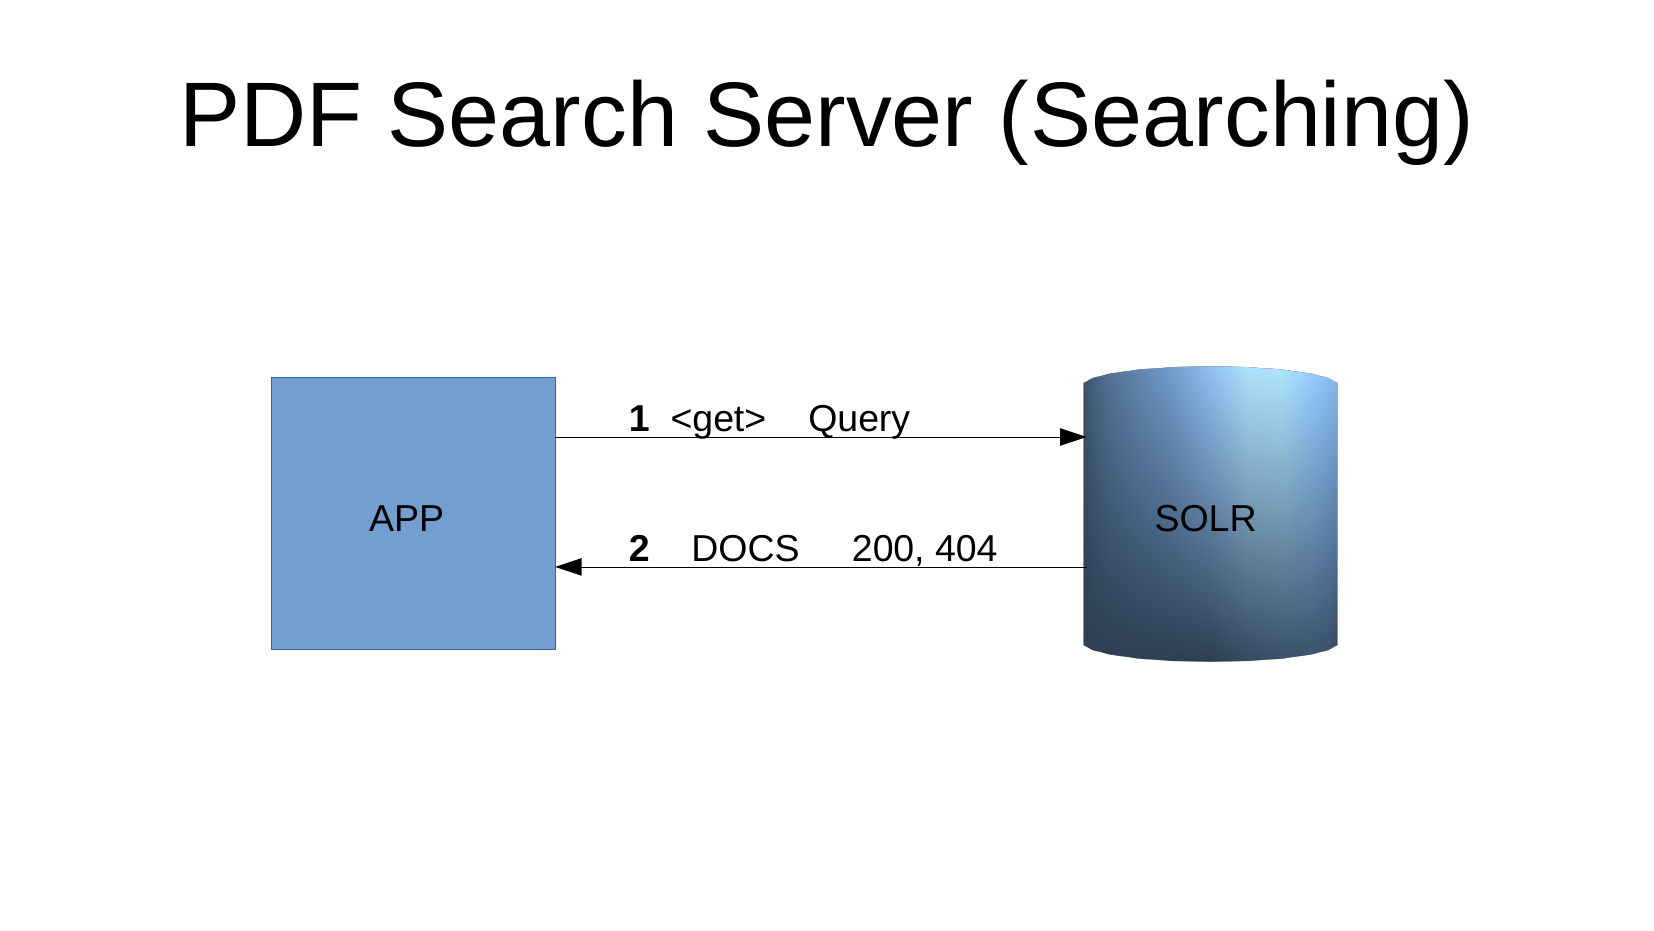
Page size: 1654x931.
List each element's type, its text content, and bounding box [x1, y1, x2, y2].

text_box APP [354, 490, 459, 541]
text_box 1 <get> Query [614, 389, 926, 440]
text_box SOLR [1139, 490, 1272, 541]
text_box [271, 377, 556, 650]
text_box 2 DOCS 200, 404 [614, 519, 1013, 570]
title PDF Search Server (Searching) [82, 37, 1571, 193]
